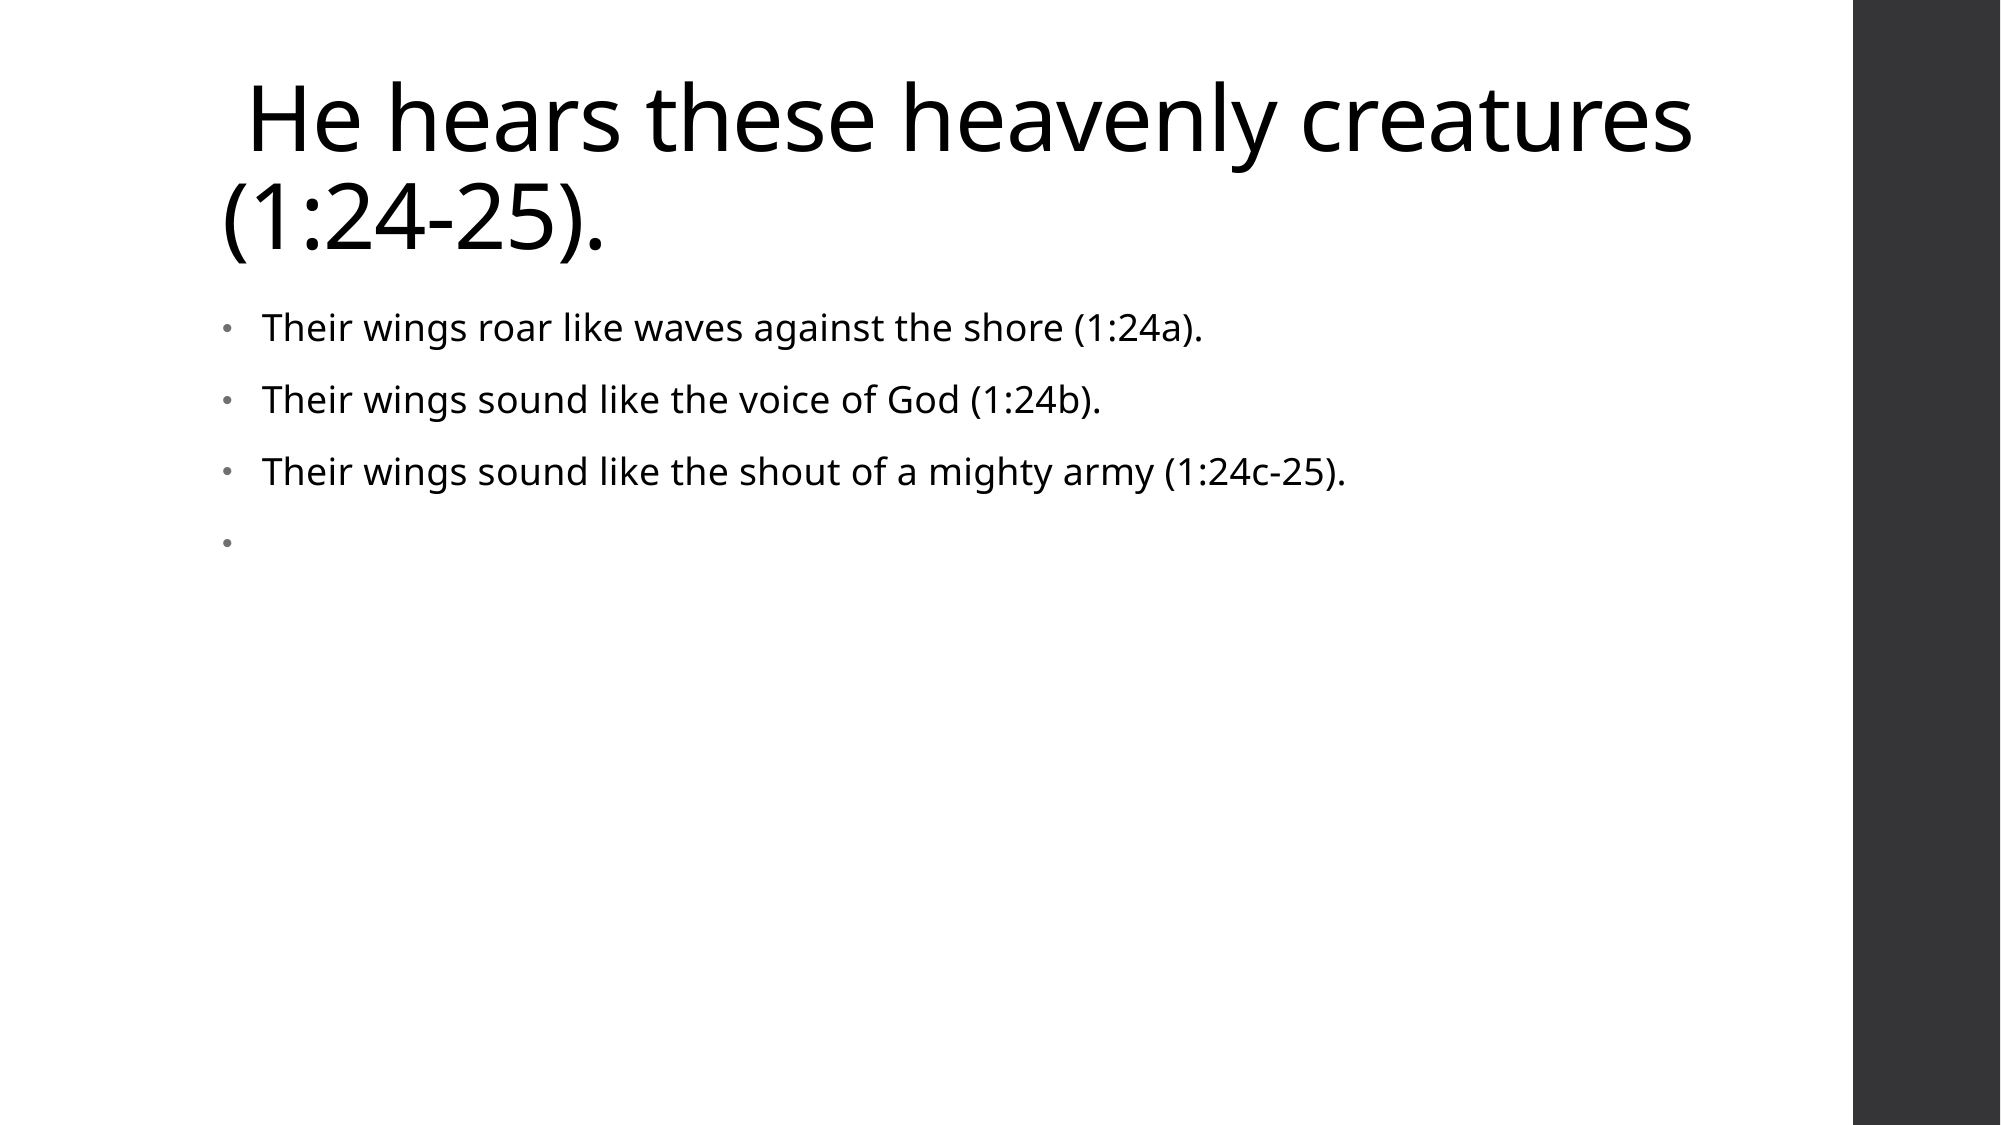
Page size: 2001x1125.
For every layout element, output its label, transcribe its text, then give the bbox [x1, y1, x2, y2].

title He hears these heavenly creatures (1:24-25). [206, 60, 1797, 278]
list Their wings roar like waves against the shore (1:24a). Their wings sound like the voice of God (1:24b). Their wings sound like the shout of a mighty army (1:24c-25). [206, 299, 1617, 1014]
